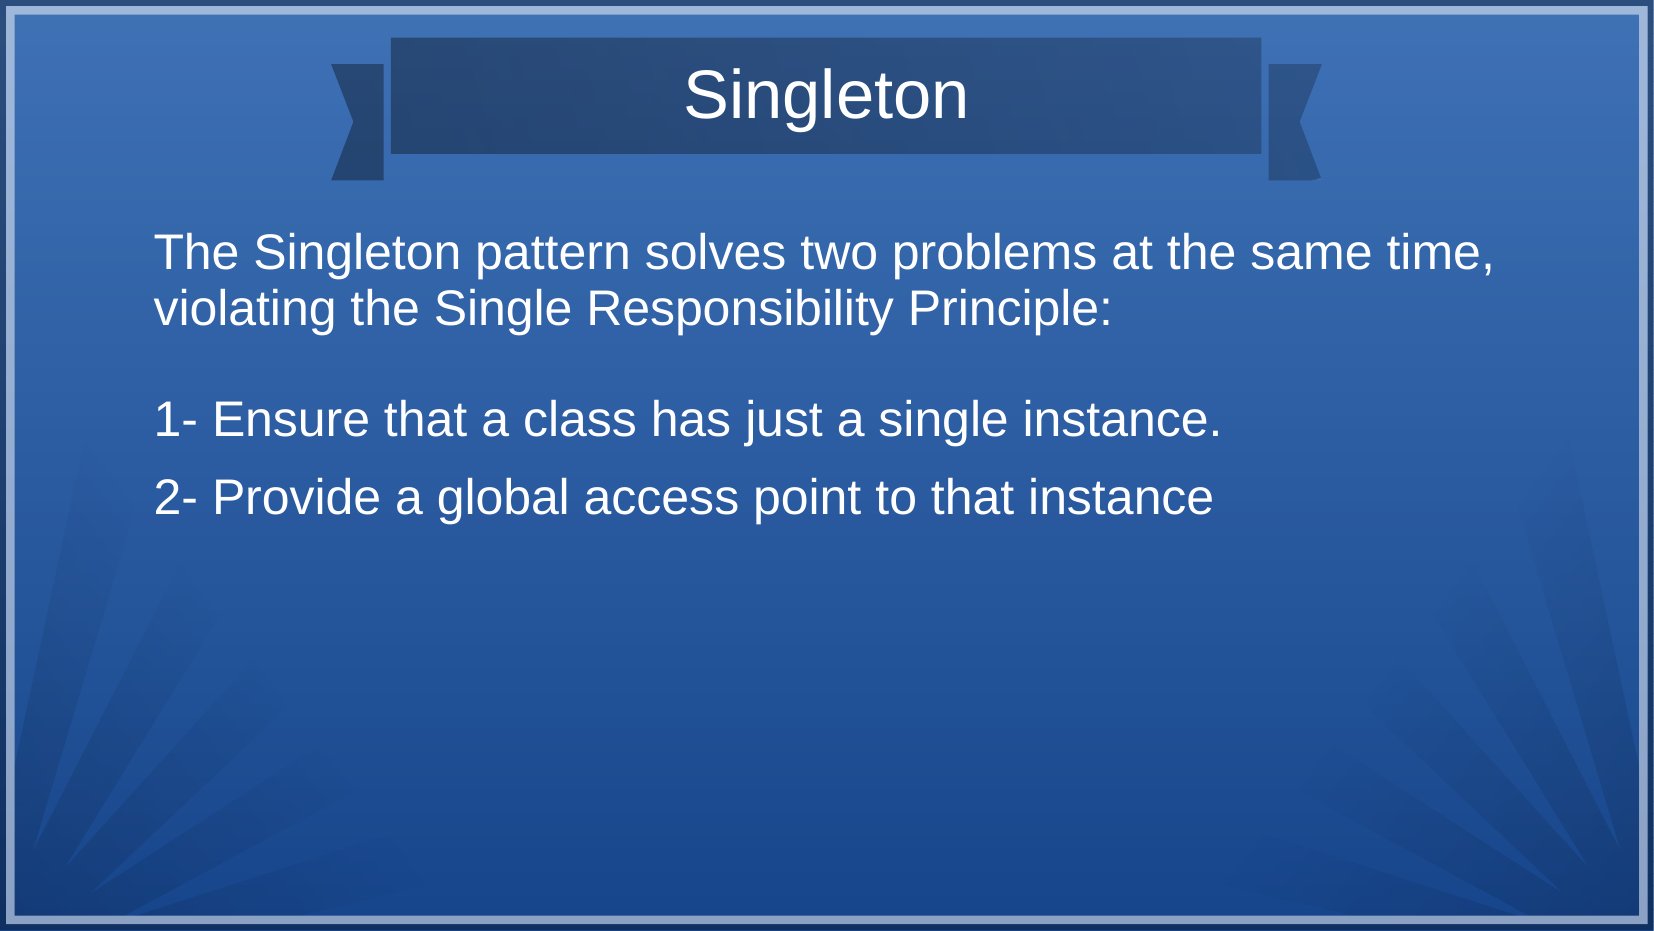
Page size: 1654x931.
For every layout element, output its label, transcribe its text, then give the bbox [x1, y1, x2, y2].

title Singleton [389, 35, 1264, 154]
list The Singleton pattern solves two problems at the same time, violating the Single Responsibility Principle: 1- Ensure that a class has just a single instance. 2- Provide a global access point to that instance [82, 224, 1571, 848]
